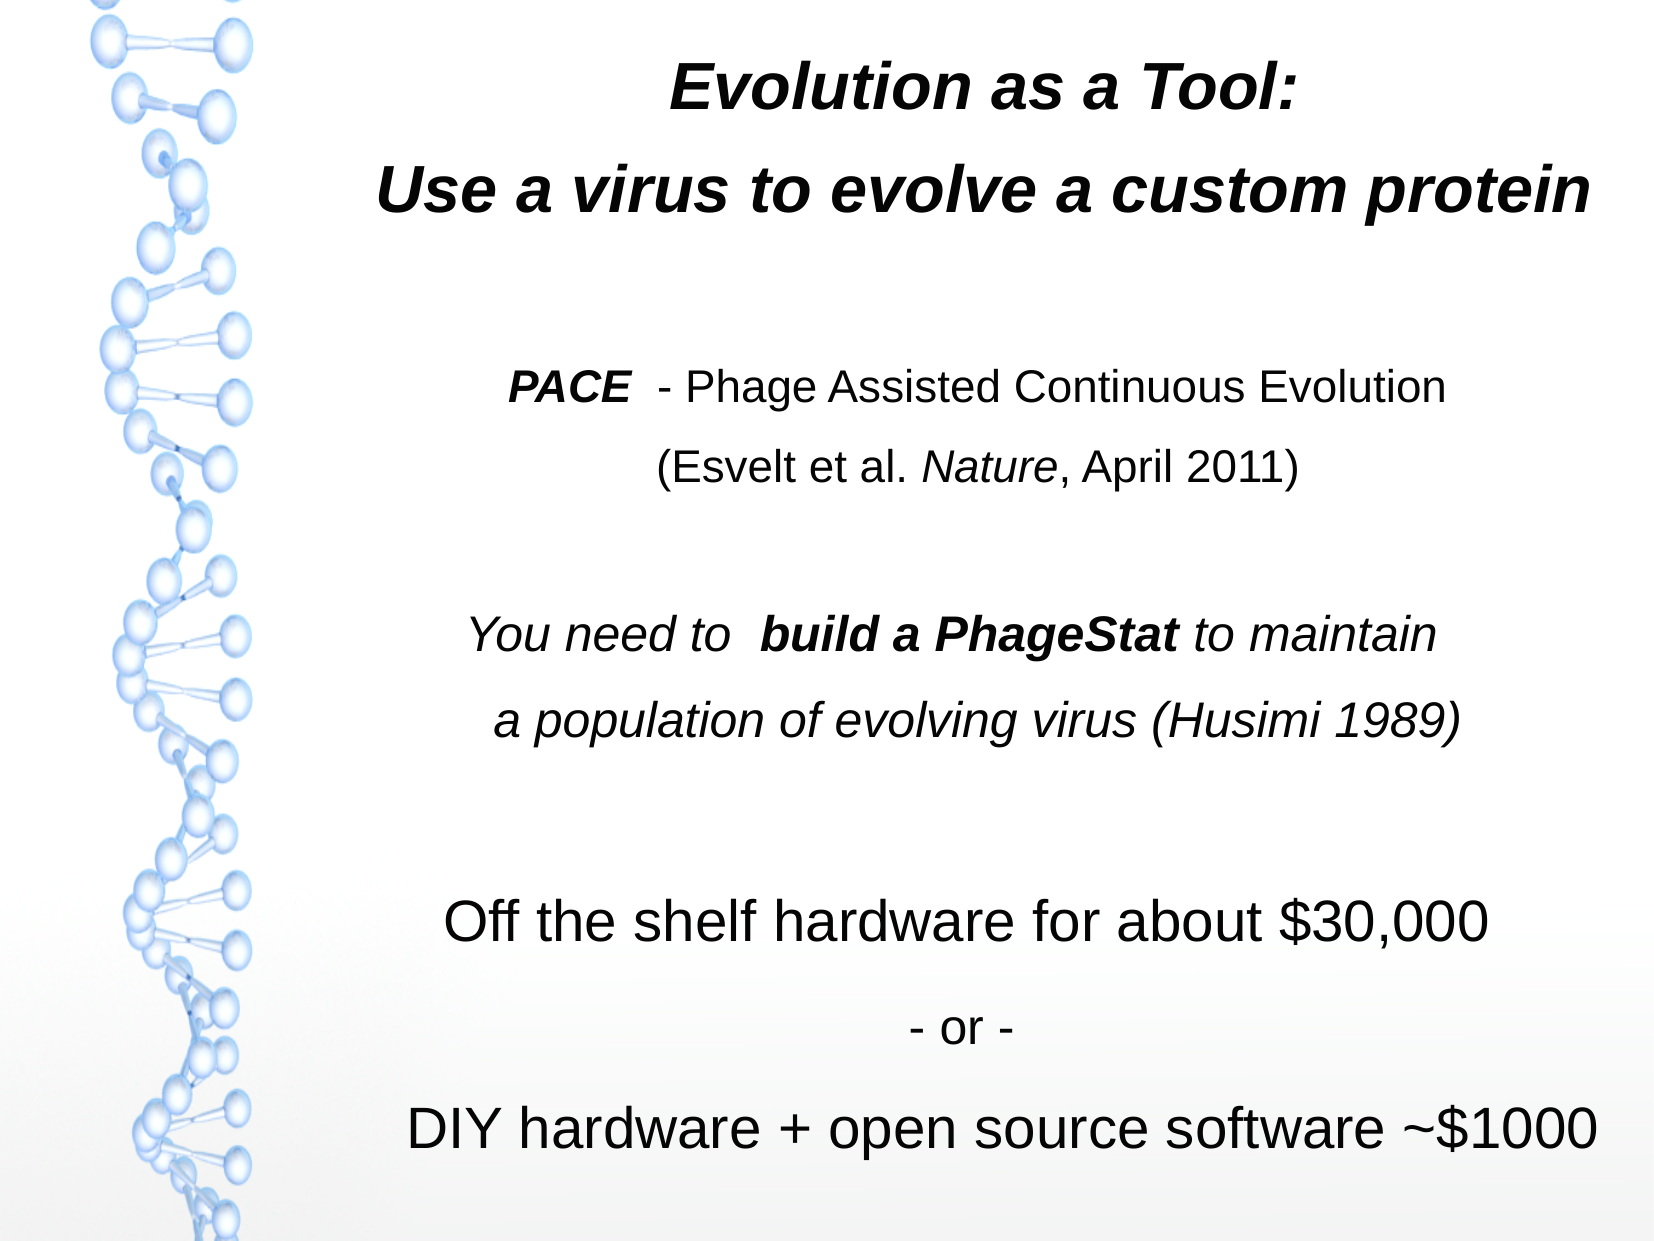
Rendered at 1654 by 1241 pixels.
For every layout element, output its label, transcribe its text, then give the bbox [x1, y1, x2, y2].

picture [0, 0, 1654, 1241]
list Evolution as a Tool: Use a virus to evolve a custom protein PACE - Phage Assisted Continuous Evolution (Esvelt et al. Nature, April 2011) You need to build a PhageStat to maintain a population of evolving virus (Husimi 1989) Off the shelf hardware for about $30,000 - or - DIY hardware + open source software ~$1000 [285, 45, 1606, 1186]
